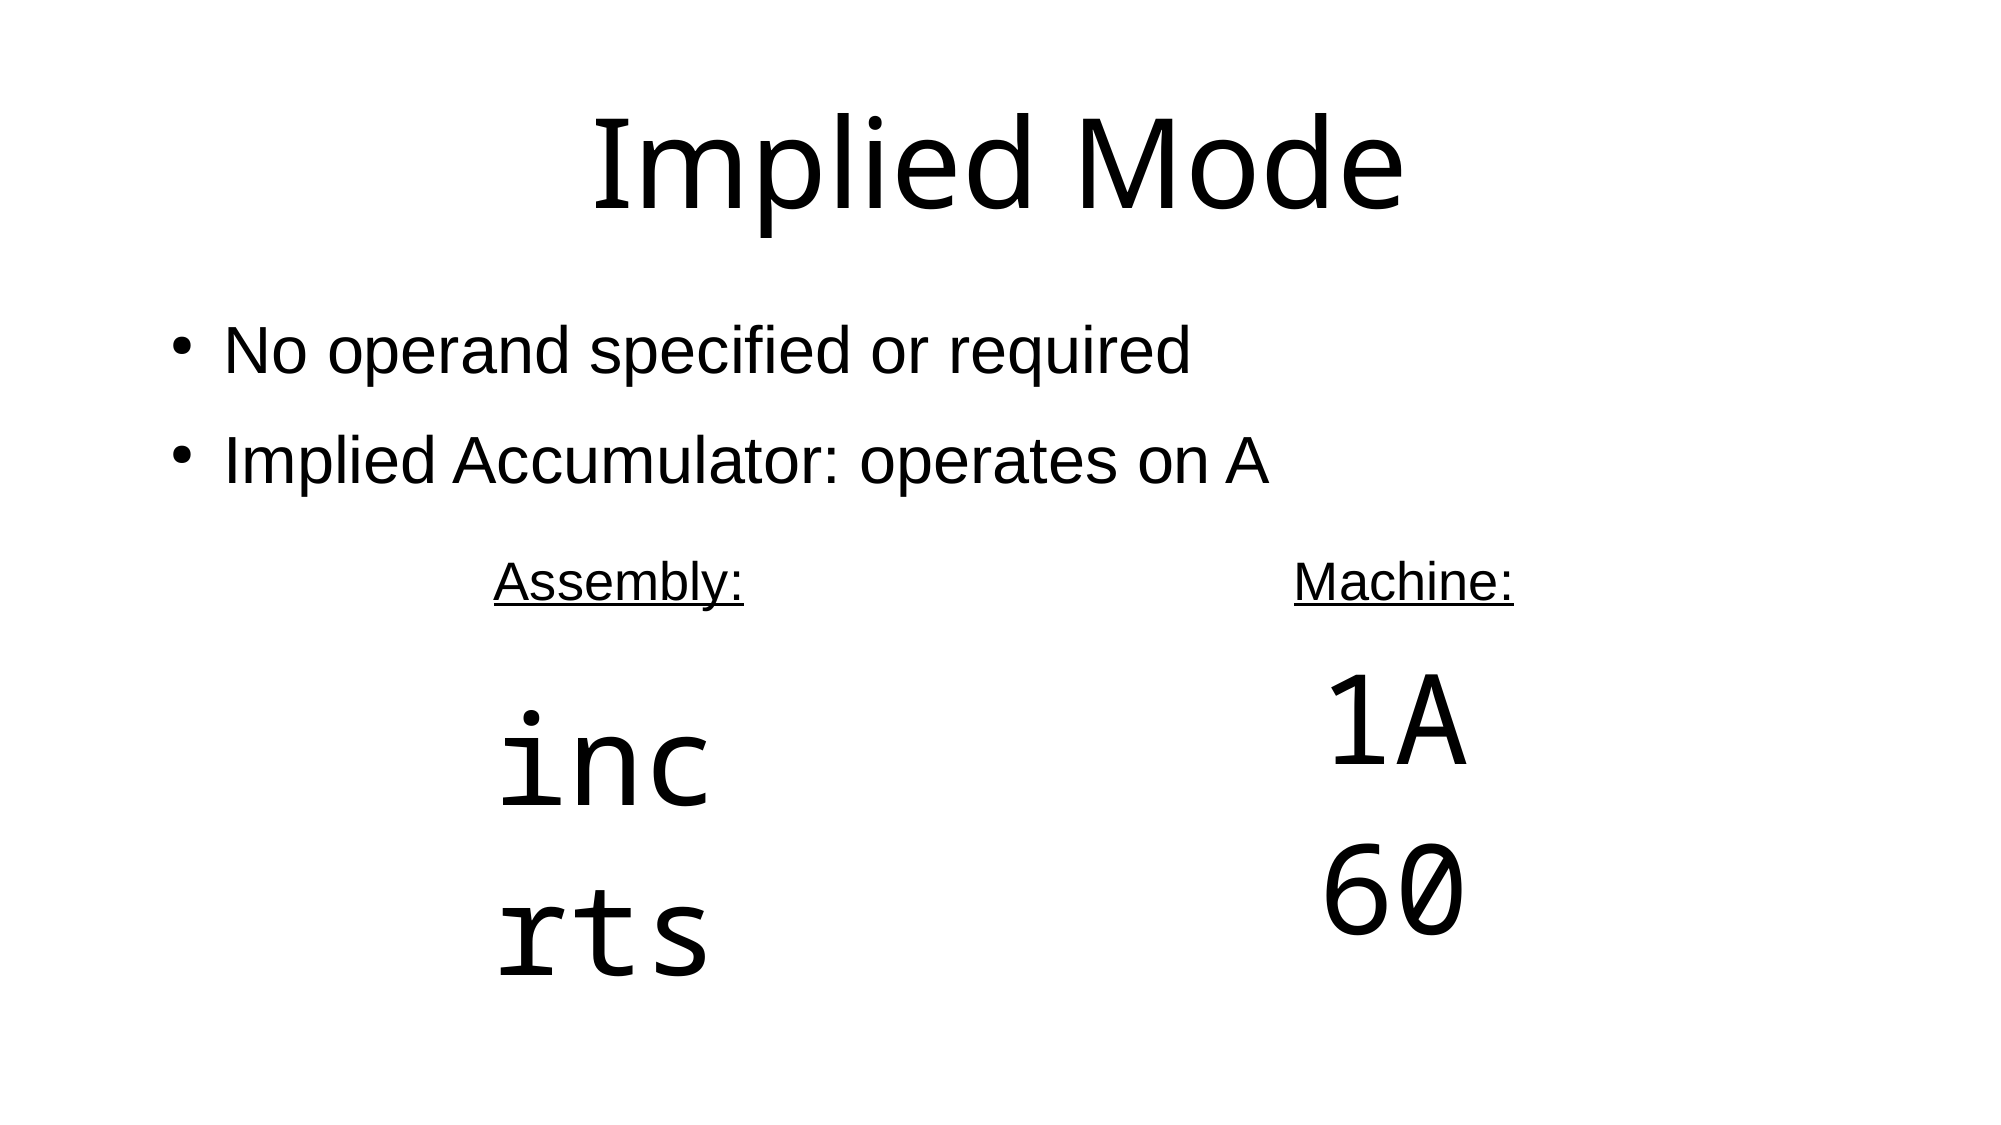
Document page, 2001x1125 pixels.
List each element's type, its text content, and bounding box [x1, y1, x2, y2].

list No operand specified or required Implied Accumulator: operates on A [137, 299, 1863, 526]
title Implied Mode [137, 59, 1863, 278]
text_box inc rts [478, 664, 735, 961]
text_box Machine: [1279, 543, 1530, 620]
text_box 1A 60 [1304, 623, 1513, 951]
text_box Assembly: [478, 543, 760, 620]
